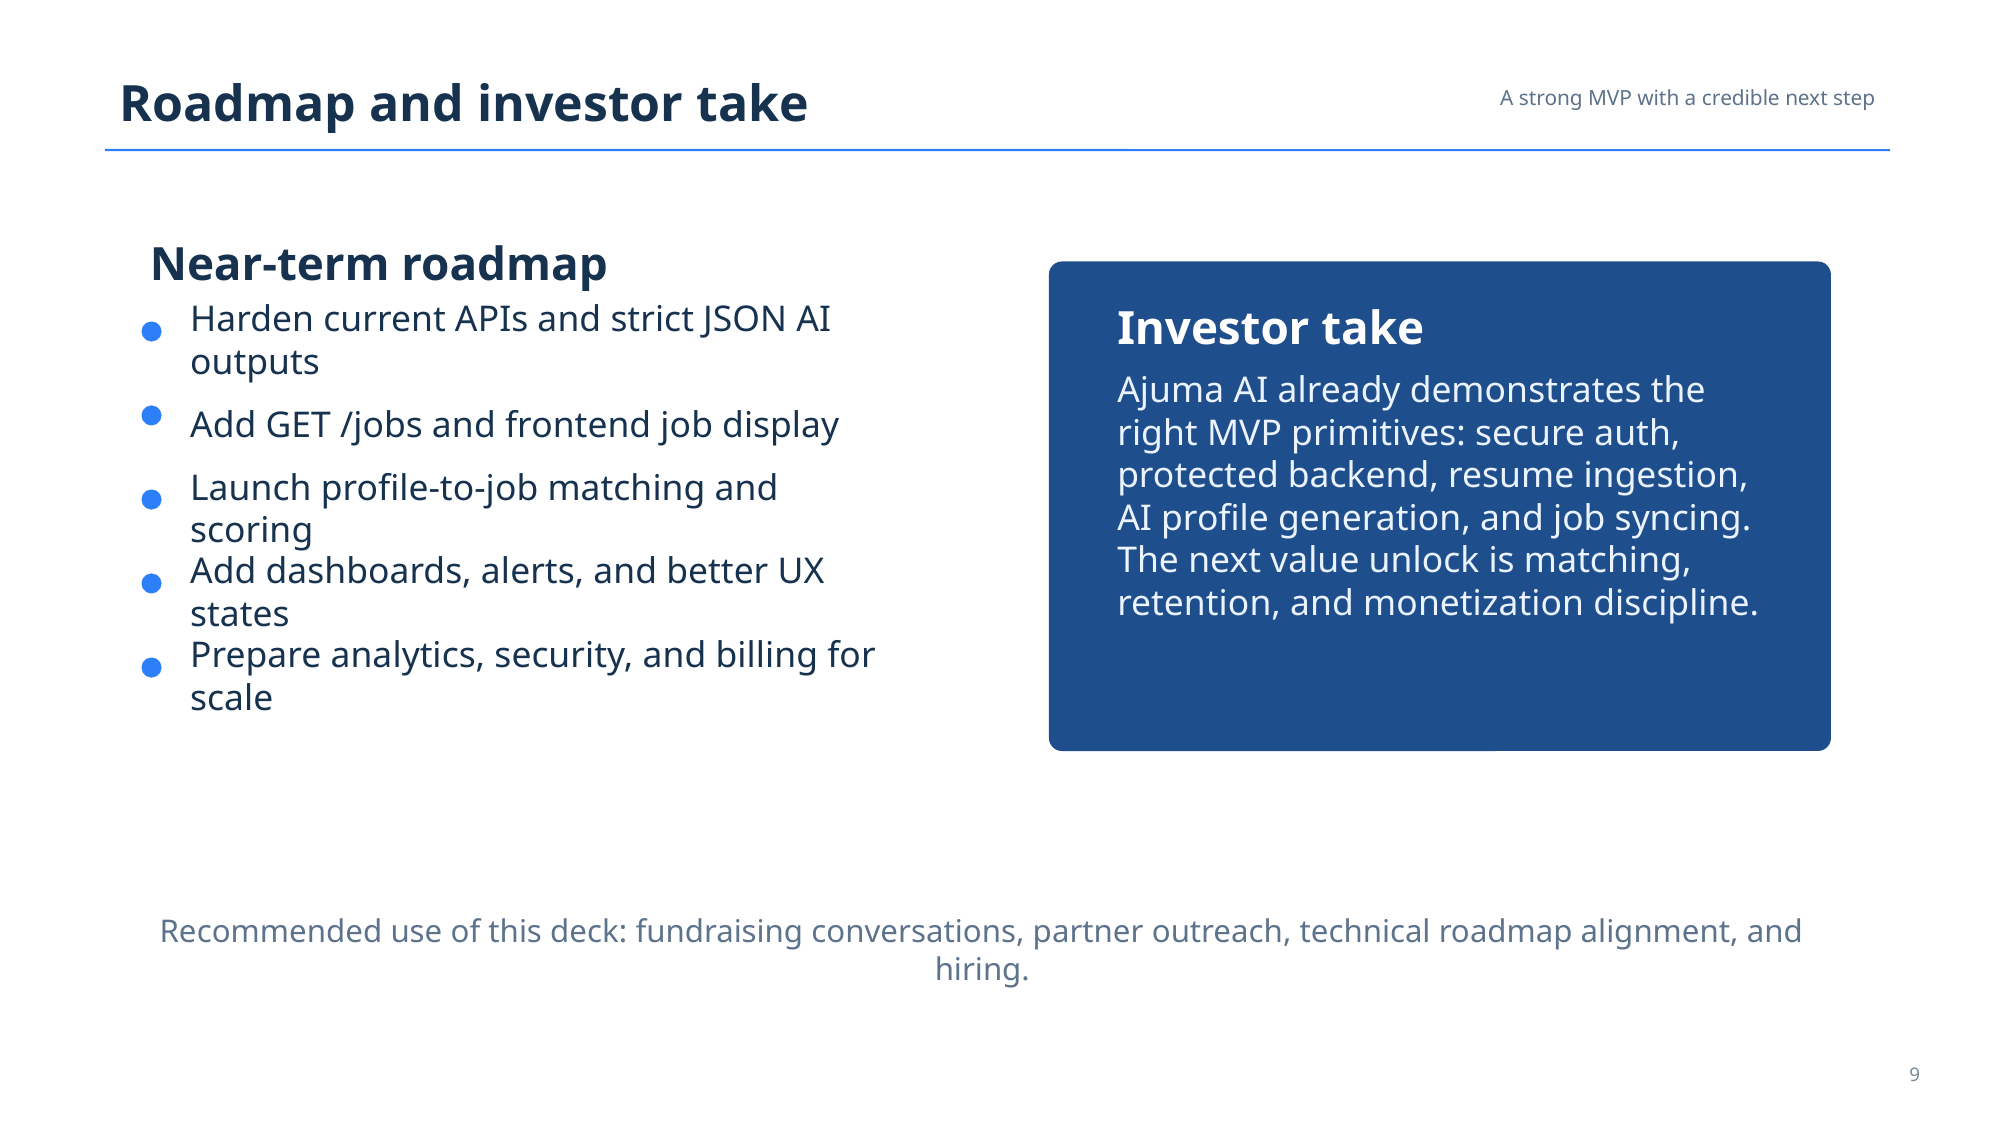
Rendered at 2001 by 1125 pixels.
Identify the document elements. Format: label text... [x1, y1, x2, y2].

text_box Prepare analytics, security, and billing for scale [175, 643, 908, 707]
text_box A strong MVP with a credible next step [1184, 74, 1890, 120]
text_box Harden current APIs and strict JSON AI outputs [175, 307, 908, 371]
text_box Add dashboards, alerts, and better UX states [175, 559, 908, 623]
text_box [142, 406, 161, 425]
text_box Investor take [1102, 307, 1478, 345]
text_box Near-term roadmap [134, 239, 788, 285]
text_box Add GET /jobs and frontend job display [175, 391, 908, 455]
text_box Recommended use of this deck: fundraising conversations, partner outreach, technical roadmap alignment, and hiring. [142, 922, 1823, 975]
text_box [142, 322, 161, 341]
text_box [142, 658, 161, 677]
text_box [142, 574, 161, 593]
text_box Ajuma AI already demonstrates the right MVP primitives: secure auth, protected backend, resume ingestion, AI profile generation, and job syncing. The next value unlock is matching, retention, and monetization discipline. [1102, 382, 1778, 608]
text_box [1049, 262, 1830, 751]
text_box [142, 490, 161, 509]
text_box Roadmap and investor take [104, 67, 1125, 135]
text_box 9 [1889, 1058, 1935, 1089]
text_box Launch profile-to-job matching and scoring [175, 475, 908, 539]
